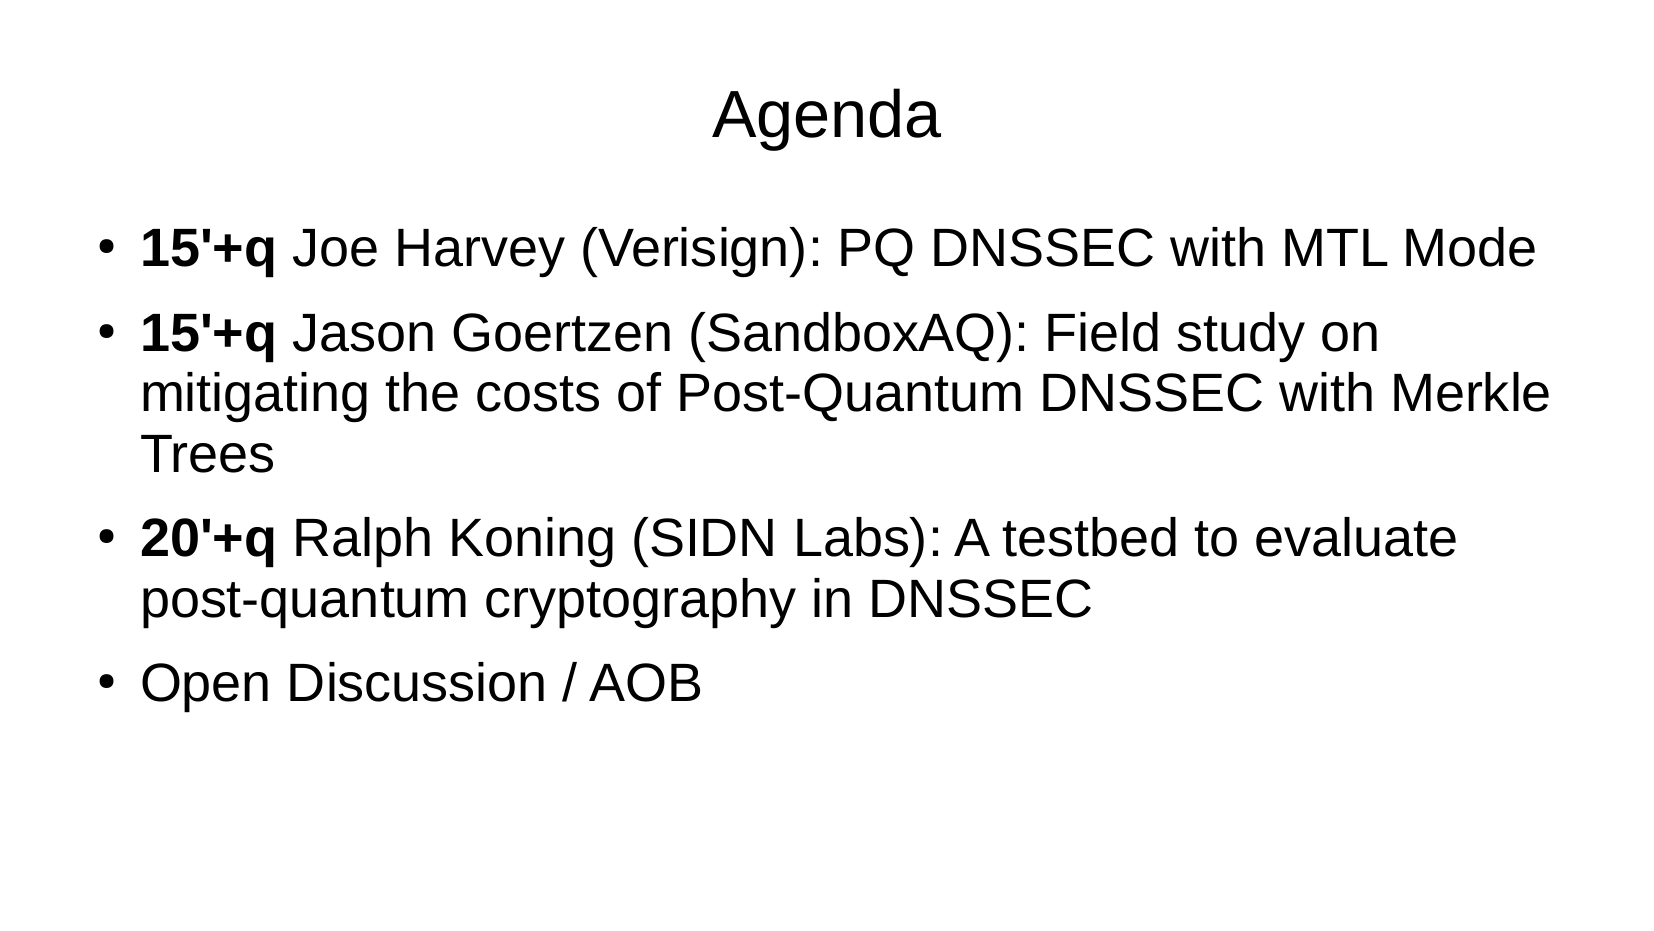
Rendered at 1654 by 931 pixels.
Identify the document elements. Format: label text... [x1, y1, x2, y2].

list 15'+q Joe Harvey (Verisign): PQ DNSSEC with MTL Mode 15'+q Jason Goertzen (SandboxAQ): Field study on mitigating the costs of Post-Quantum DNSSEC with Merkle Trees 20'+q Ralph Koning (SIDN Labs): A testbed to evaluate post-quantum cryptography in DNSSEC Open Discussion / AOB [82, 217, 1571, 758]
title Agenda [82, 37, 1571, 193]
